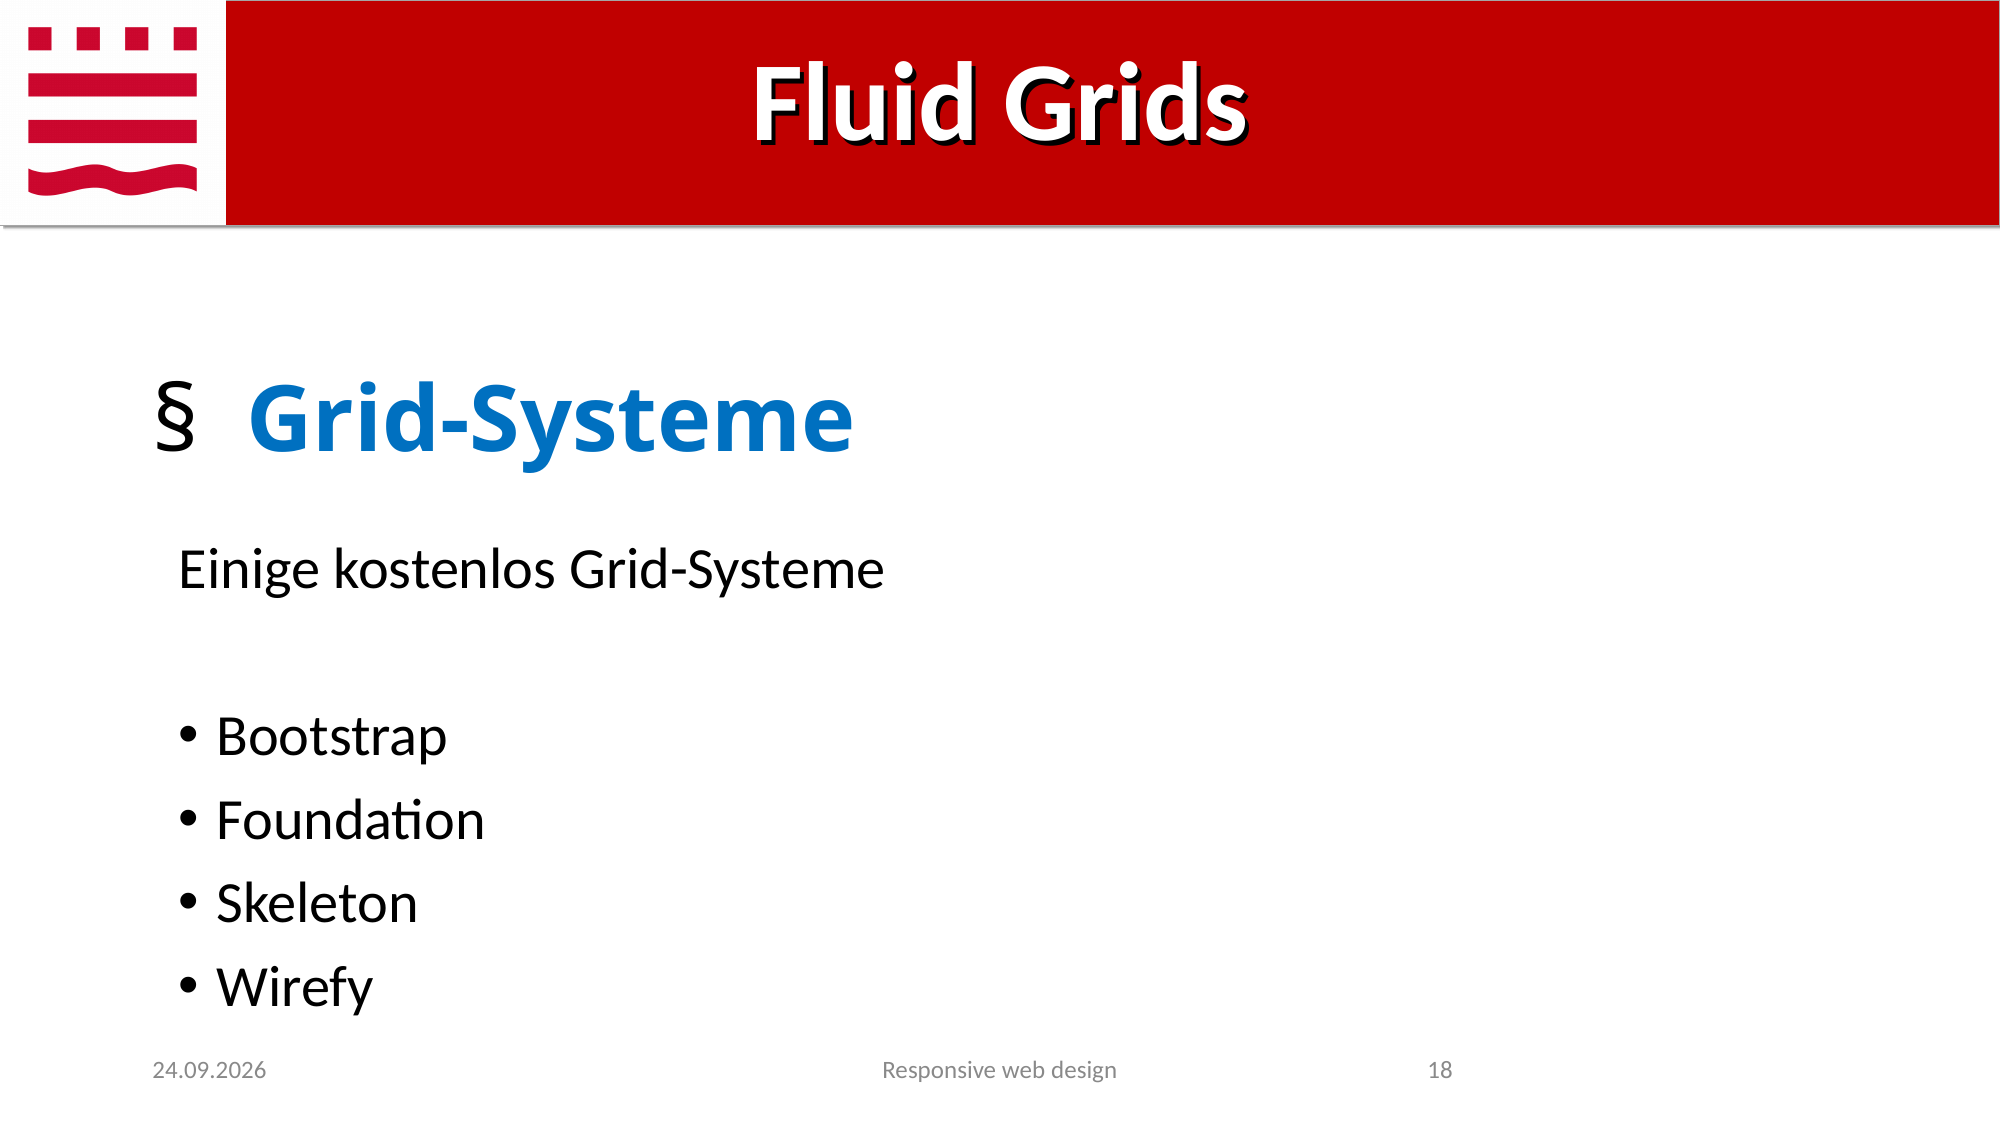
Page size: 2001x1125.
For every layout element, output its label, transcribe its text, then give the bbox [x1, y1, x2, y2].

text_box Responsive web design [662, 1042, 1338, 1103]
text_box [1412, 1042, 1863, 1103]
text_box Fluid Grids [226, 0, 2000, 225]
picture [0, 0, 226, 225]
text_box 2017/4/30 [137, 1042, 588, 1103]
list Einige kostenlos Grid-Systeme Bootstrap Foundation Skeleton Wirefy [163, 530, 1851, 1043]
title Grid-Systeme [137, 312, 1863, 531]
